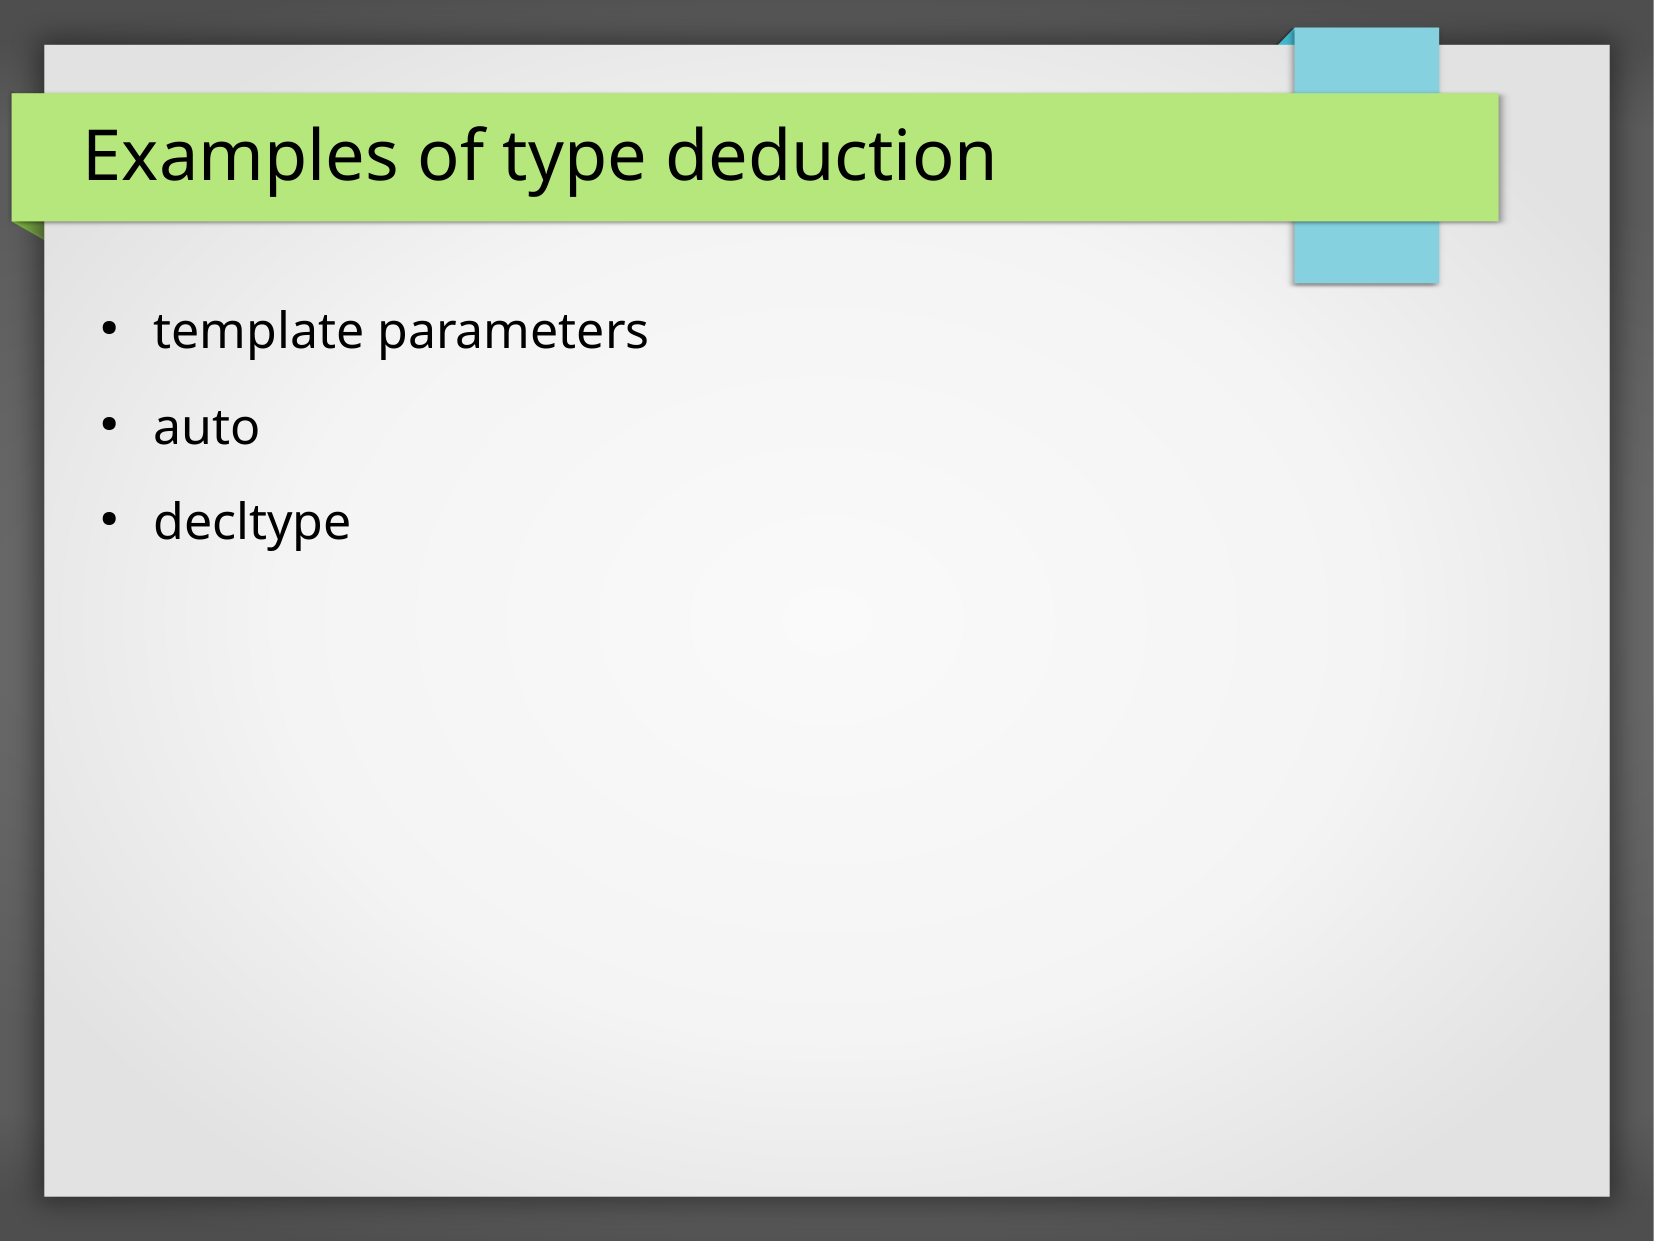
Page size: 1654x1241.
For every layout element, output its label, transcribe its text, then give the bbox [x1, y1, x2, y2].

list template parameters auto decltype [82, 295, 1571, 1015]
title Examples of type deduction [82, 94, 1264, 213]
picture [0, 0, 1654, 1241]
